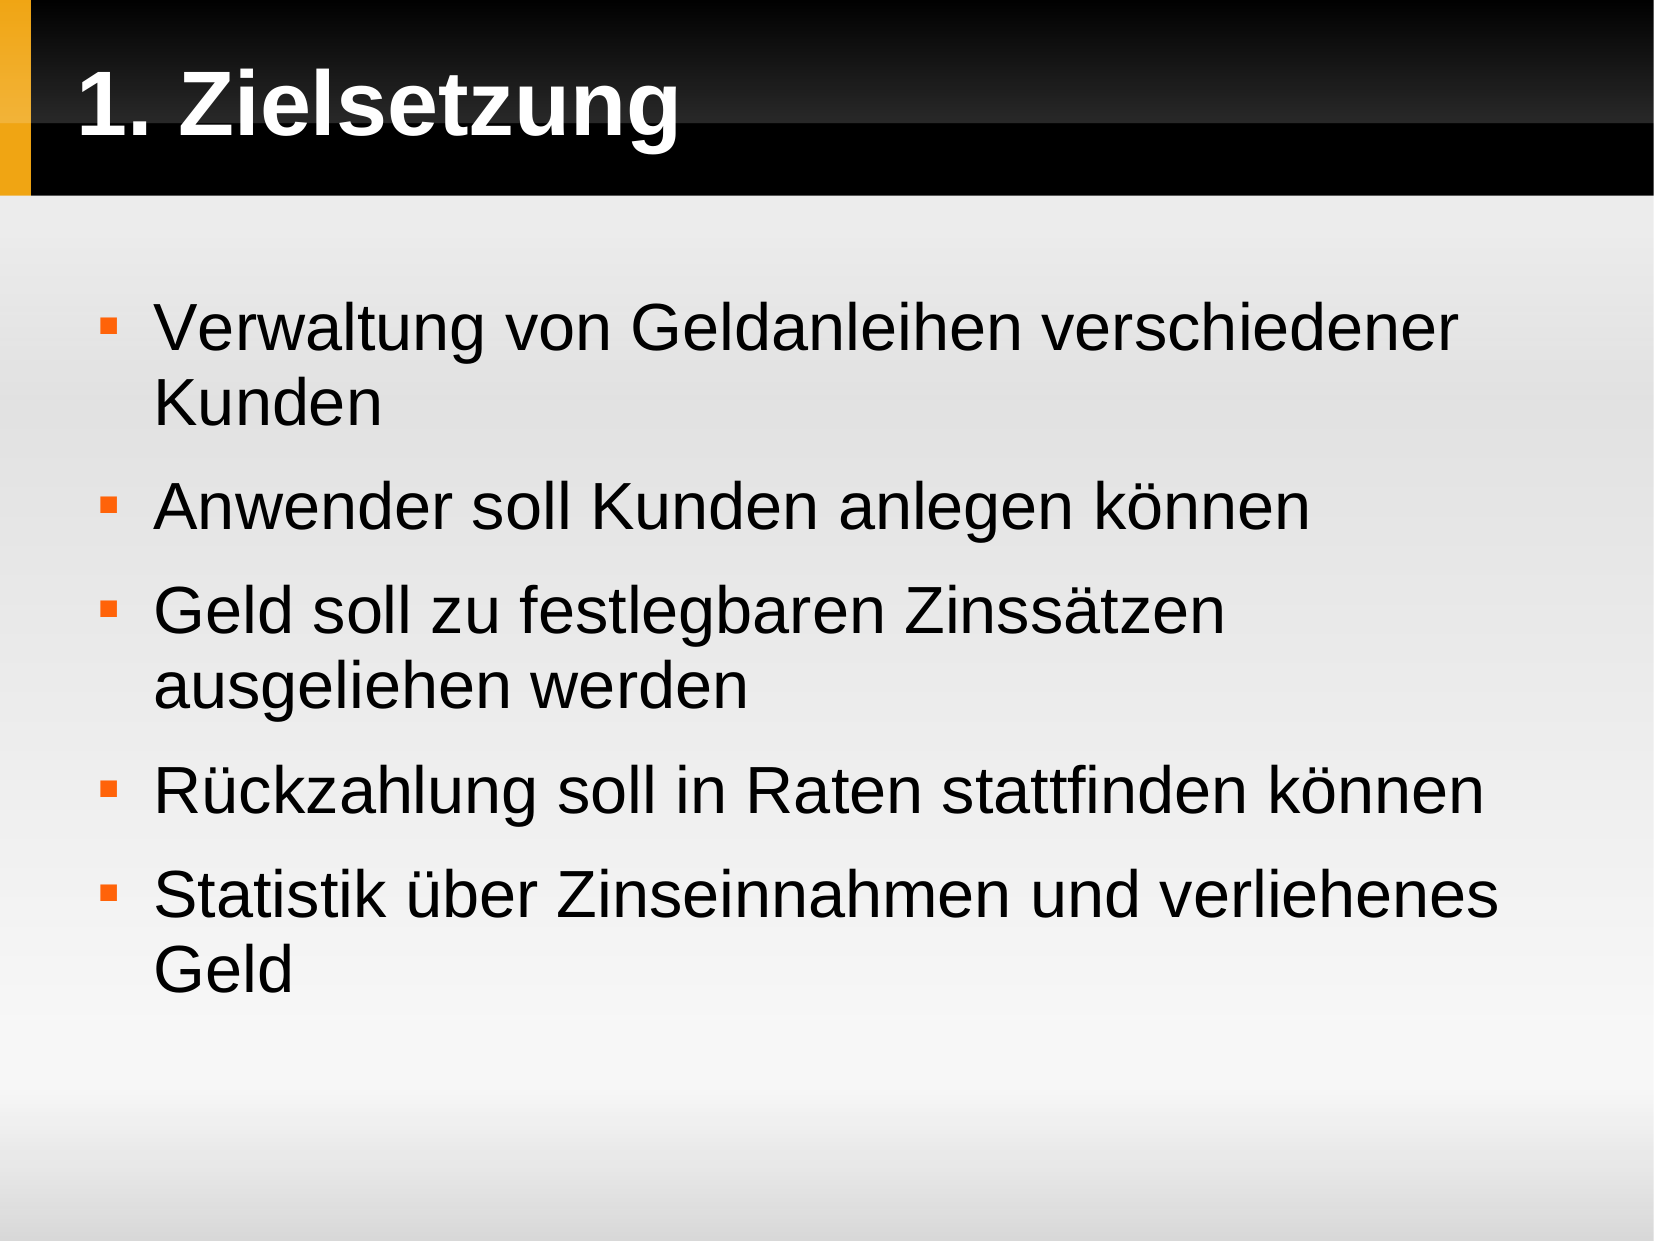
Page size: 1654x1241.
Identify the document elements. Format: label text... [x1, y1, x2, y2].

list Verwaltung von Geldanleihen verschiedener Kunden Anwender soll Kunden anlegen können Geld soll zu festlegbaren Zinssätzen ausgeliehen werden Rückzahlung soll in Raten stattfinden können Statistik über Zinseinnahmen und verliehenes Geld [82, 290, 1571, 1109]
title 1. Zielsetzung [76, 0, 1565, 208]
picture [0, 0, 1654, 1241]
